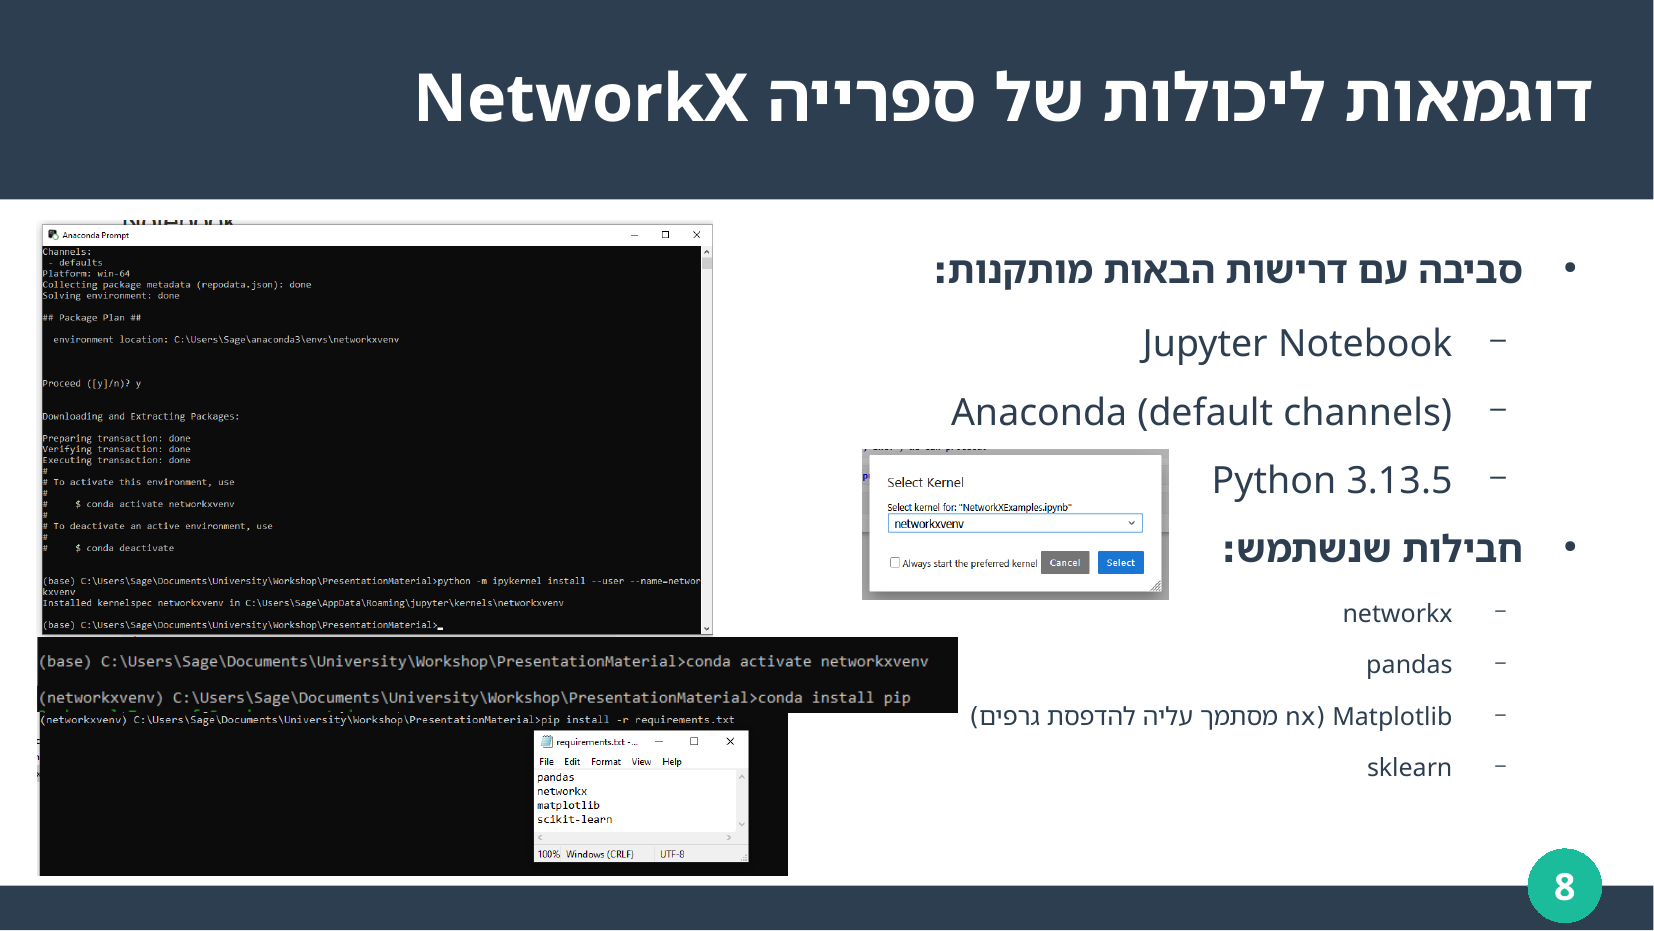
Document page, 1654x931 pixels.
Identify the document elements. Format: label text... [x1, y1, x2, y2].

picture [36, 220, 958, 876]
picture [862, 449, 1169, 600]
title דוגמאות ליכולות של ספרייה NetworkX [58, 36, 1595, 155]
list סביבה עם דרישות הבאות מותקנות: Jupyter Notebook Anaconda (default channels) Python 3.13.5 חבילות שנשתמש: networkx pandas Matplotlib (nx מסתמך עליה להדפסת גרפים) sklearn [862, 243, 1595, 864]
